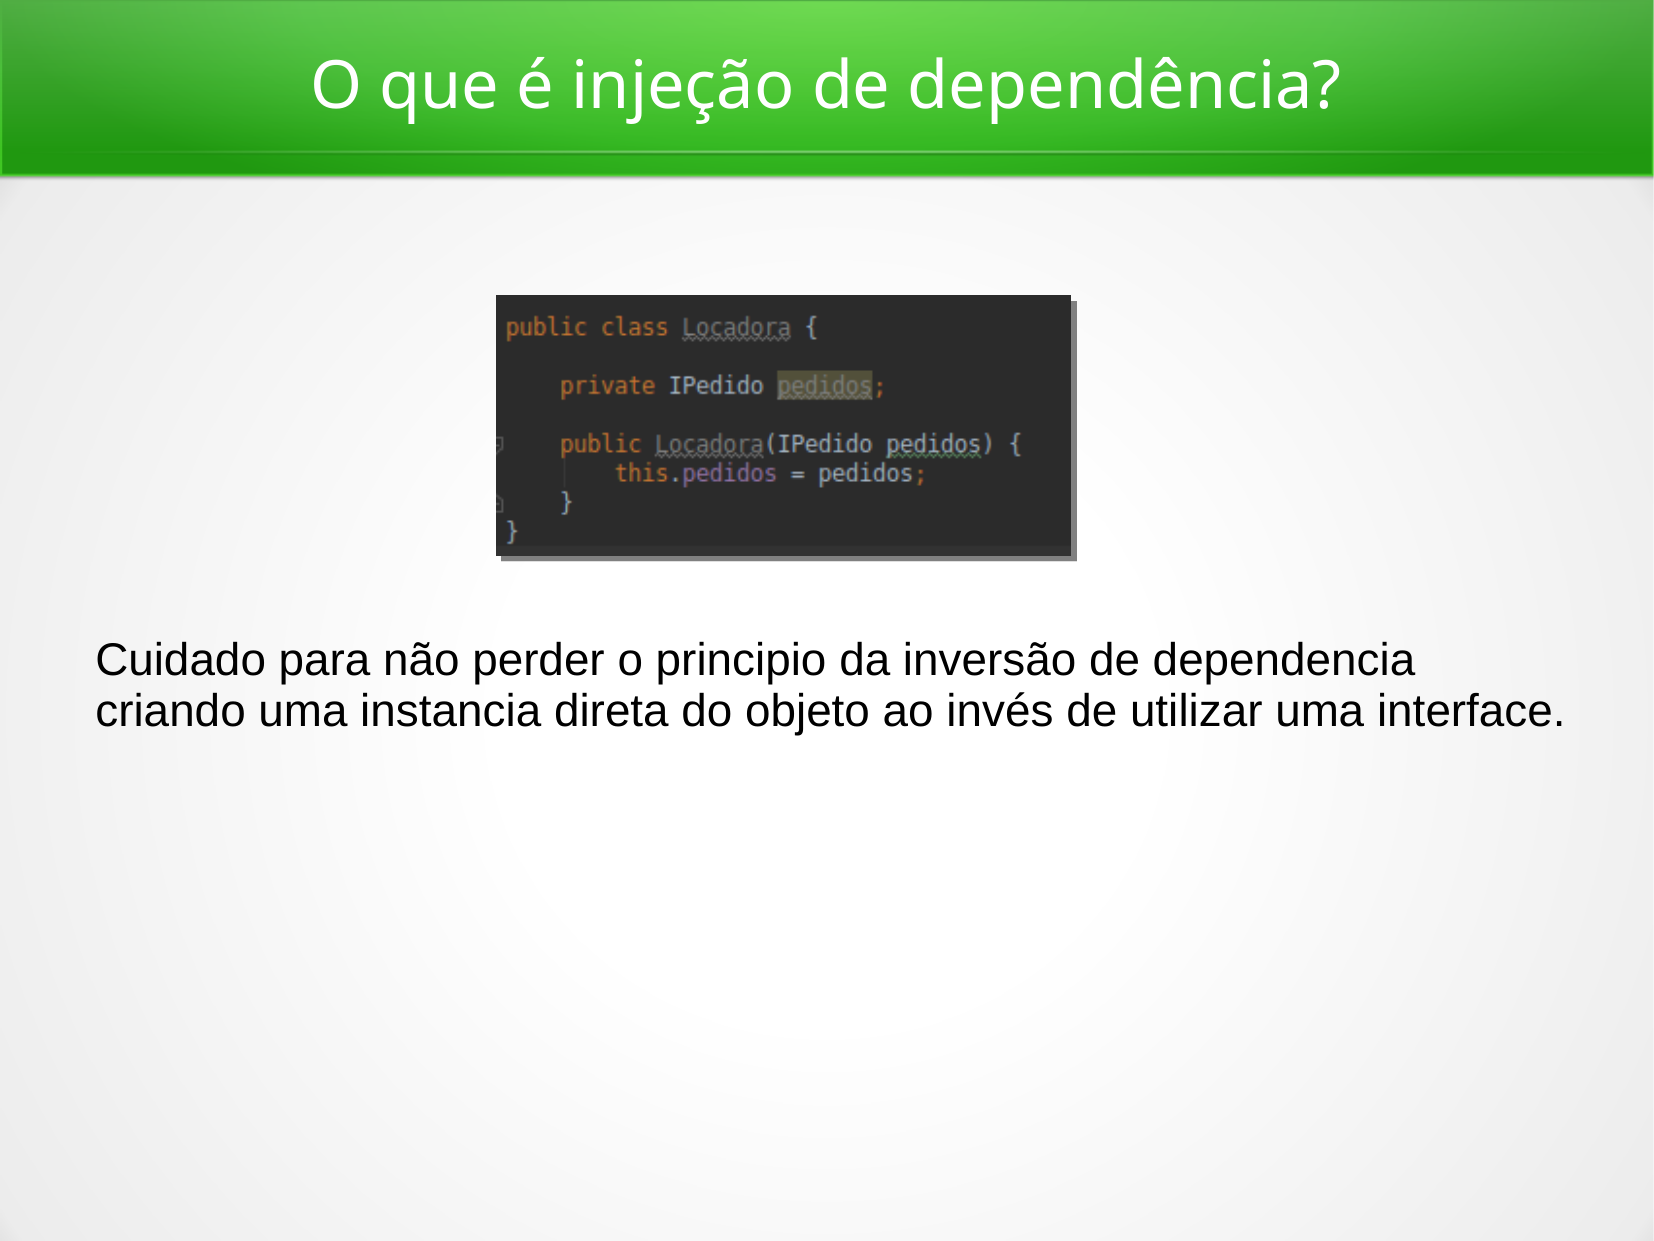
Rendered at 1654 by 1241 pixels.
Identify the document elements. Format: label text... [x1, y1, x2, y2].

picture [0, 0, 1654, 1241]
title O que é injeção de dependência? [82, 11, 1571, 154]
text_box Cuidado para não perder o principio da inversão de dependencia criando uma instancia direta do objeto ao invés de utilizar uma interface. [80, 626, 1595, 745]
